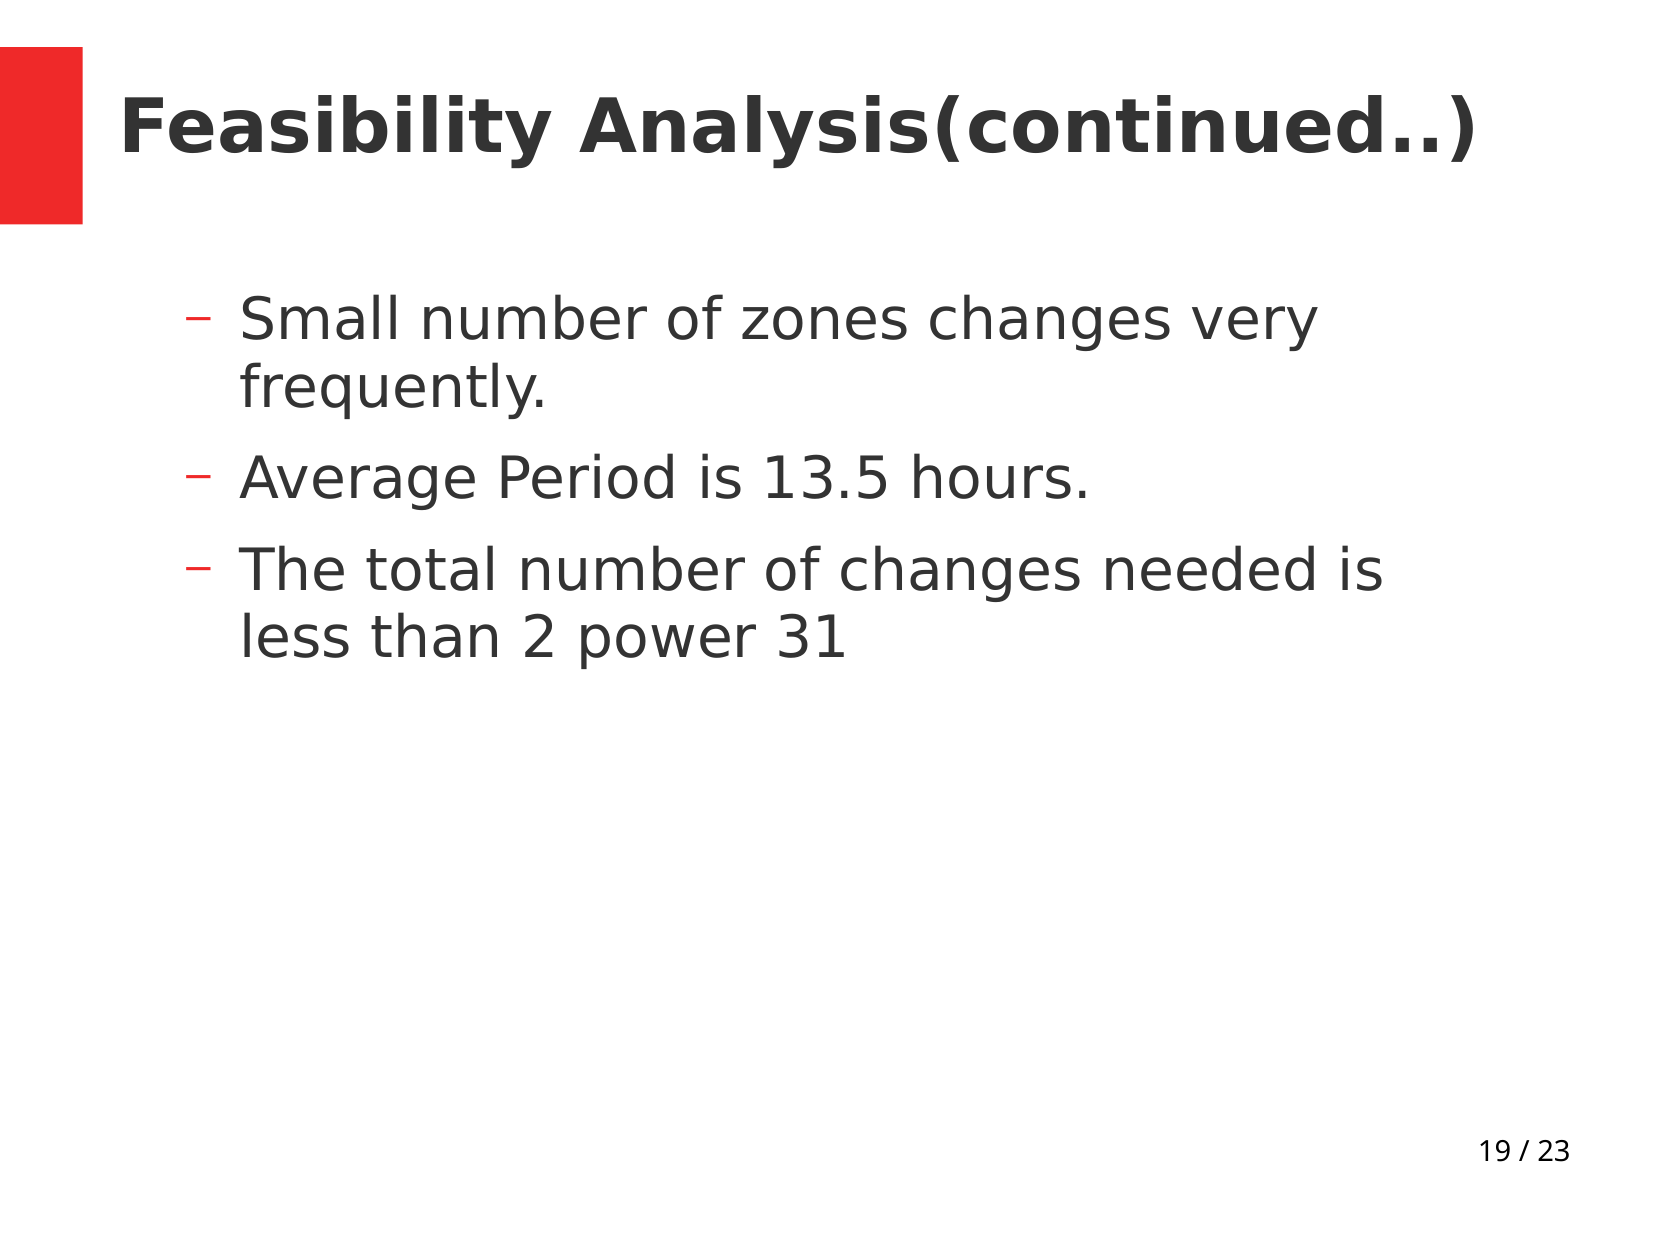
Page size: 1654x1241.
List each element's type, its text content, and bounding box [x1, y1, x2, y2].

list Small number of zones changes very frequently. Average Period is 13.5 hours. The total number of changes needed is less than 2 power 31 [97, 285, 1516, 1006]
title Feasibility Analysis(continued..) [118, 0, 1571, 256]
